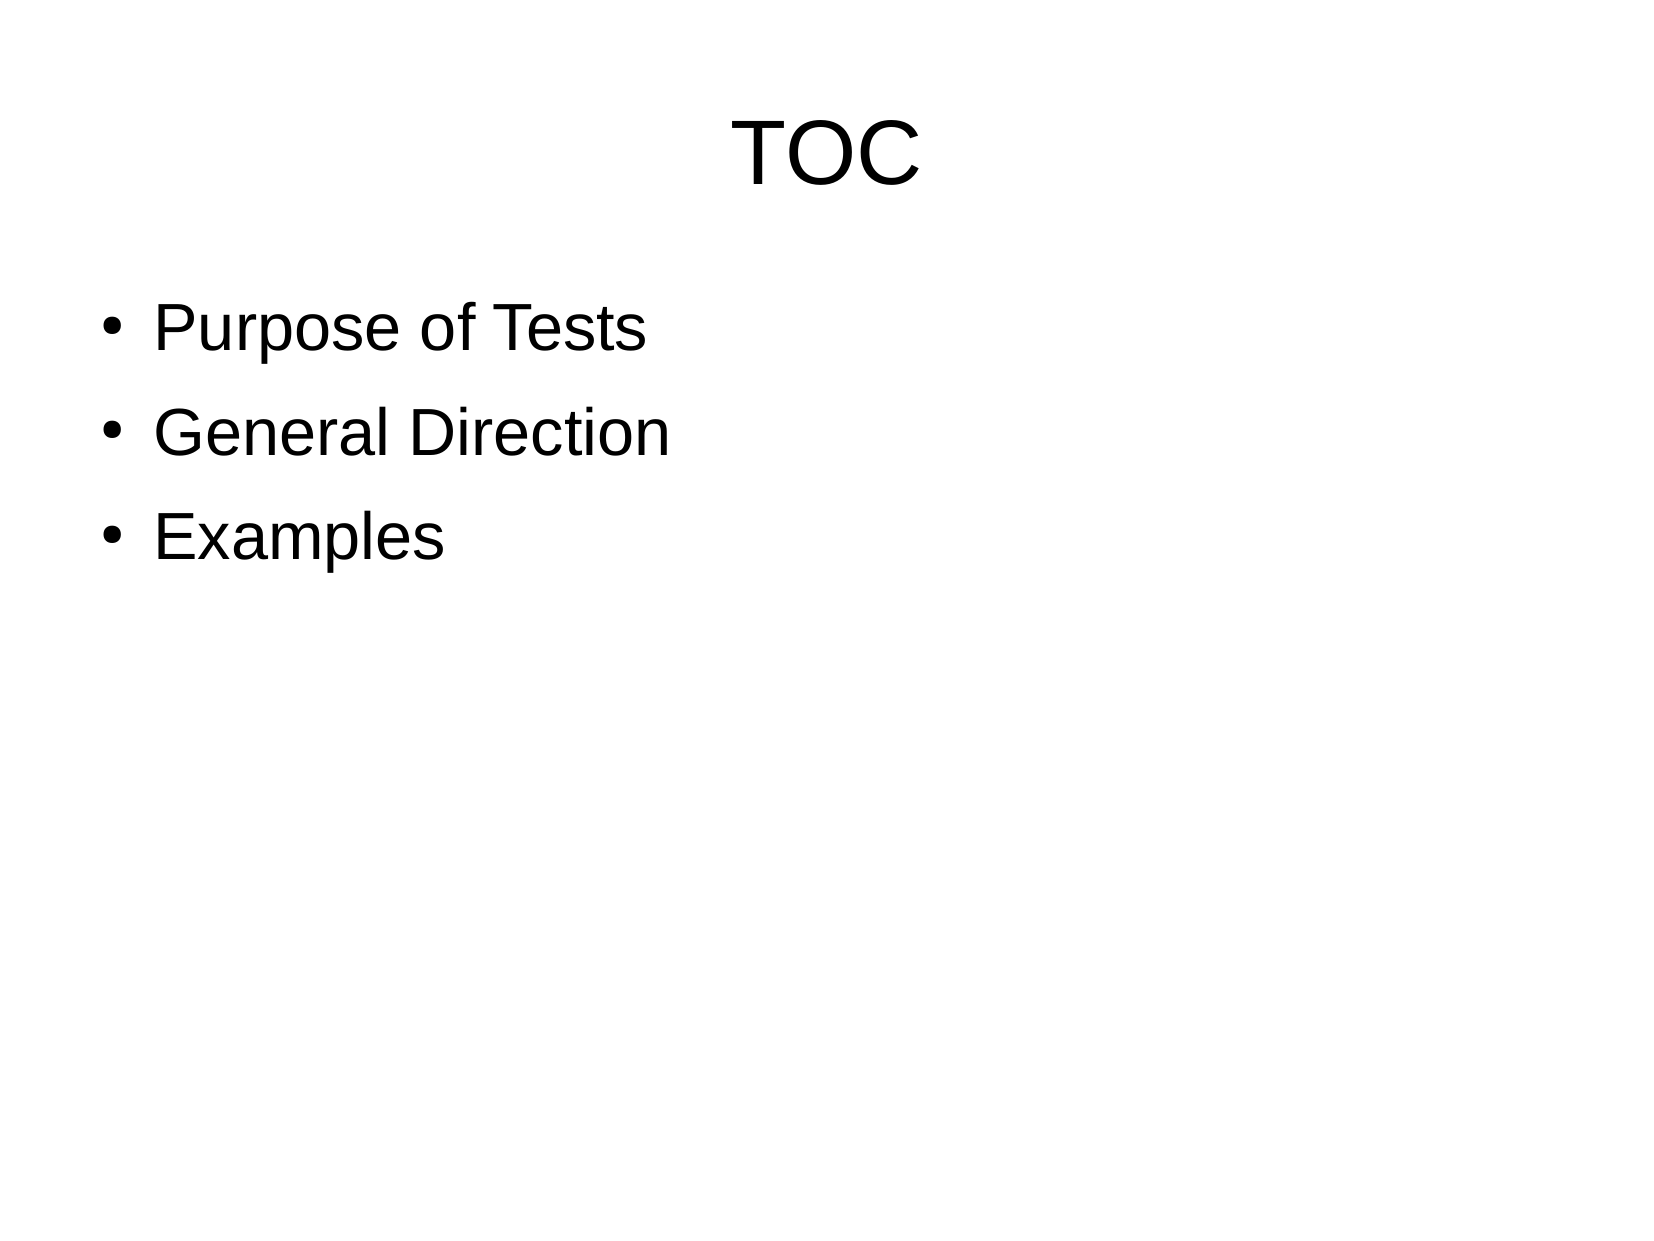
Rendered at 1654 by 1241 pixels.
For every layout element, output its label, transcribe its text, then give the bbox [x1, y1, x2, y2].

title TOC [82, 49, 1571, 257]
list Purpose of Tests General Direction Examples [82, 290, 1571, 1010]
